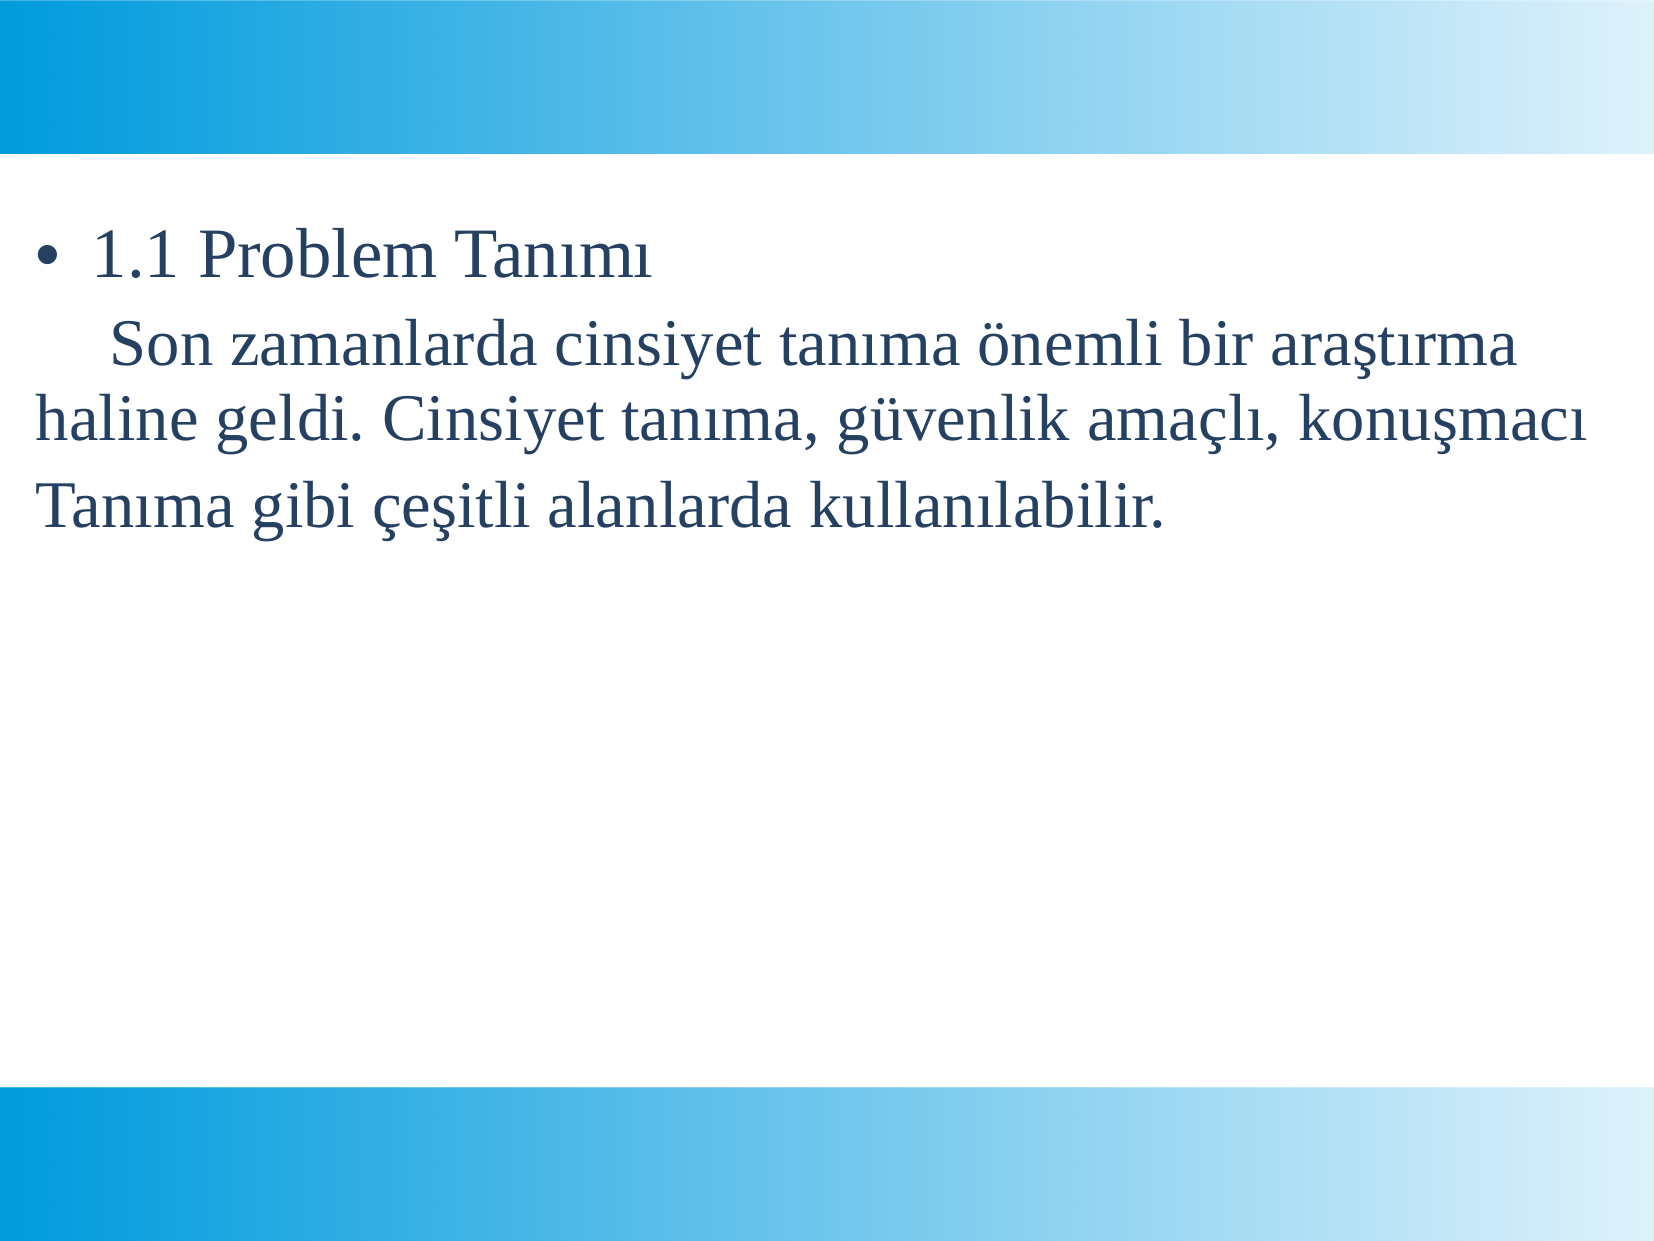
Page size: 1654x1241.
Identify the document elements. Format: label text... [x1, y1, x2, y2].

picture [141, 0, 1654, 154]
text_box 1.1 Problem Tanımı Son zamanlarda cinsiyet tanıma önemli bir araştırma haline geldi. Cinsiyet tanıma, güvenlik amaçlı, konuşmacı Tanıma gibi çeşitli alanlarda kullanılabilir. [20, 207, 1654, 950]
picture [0, 1086, 1654, 1241]
